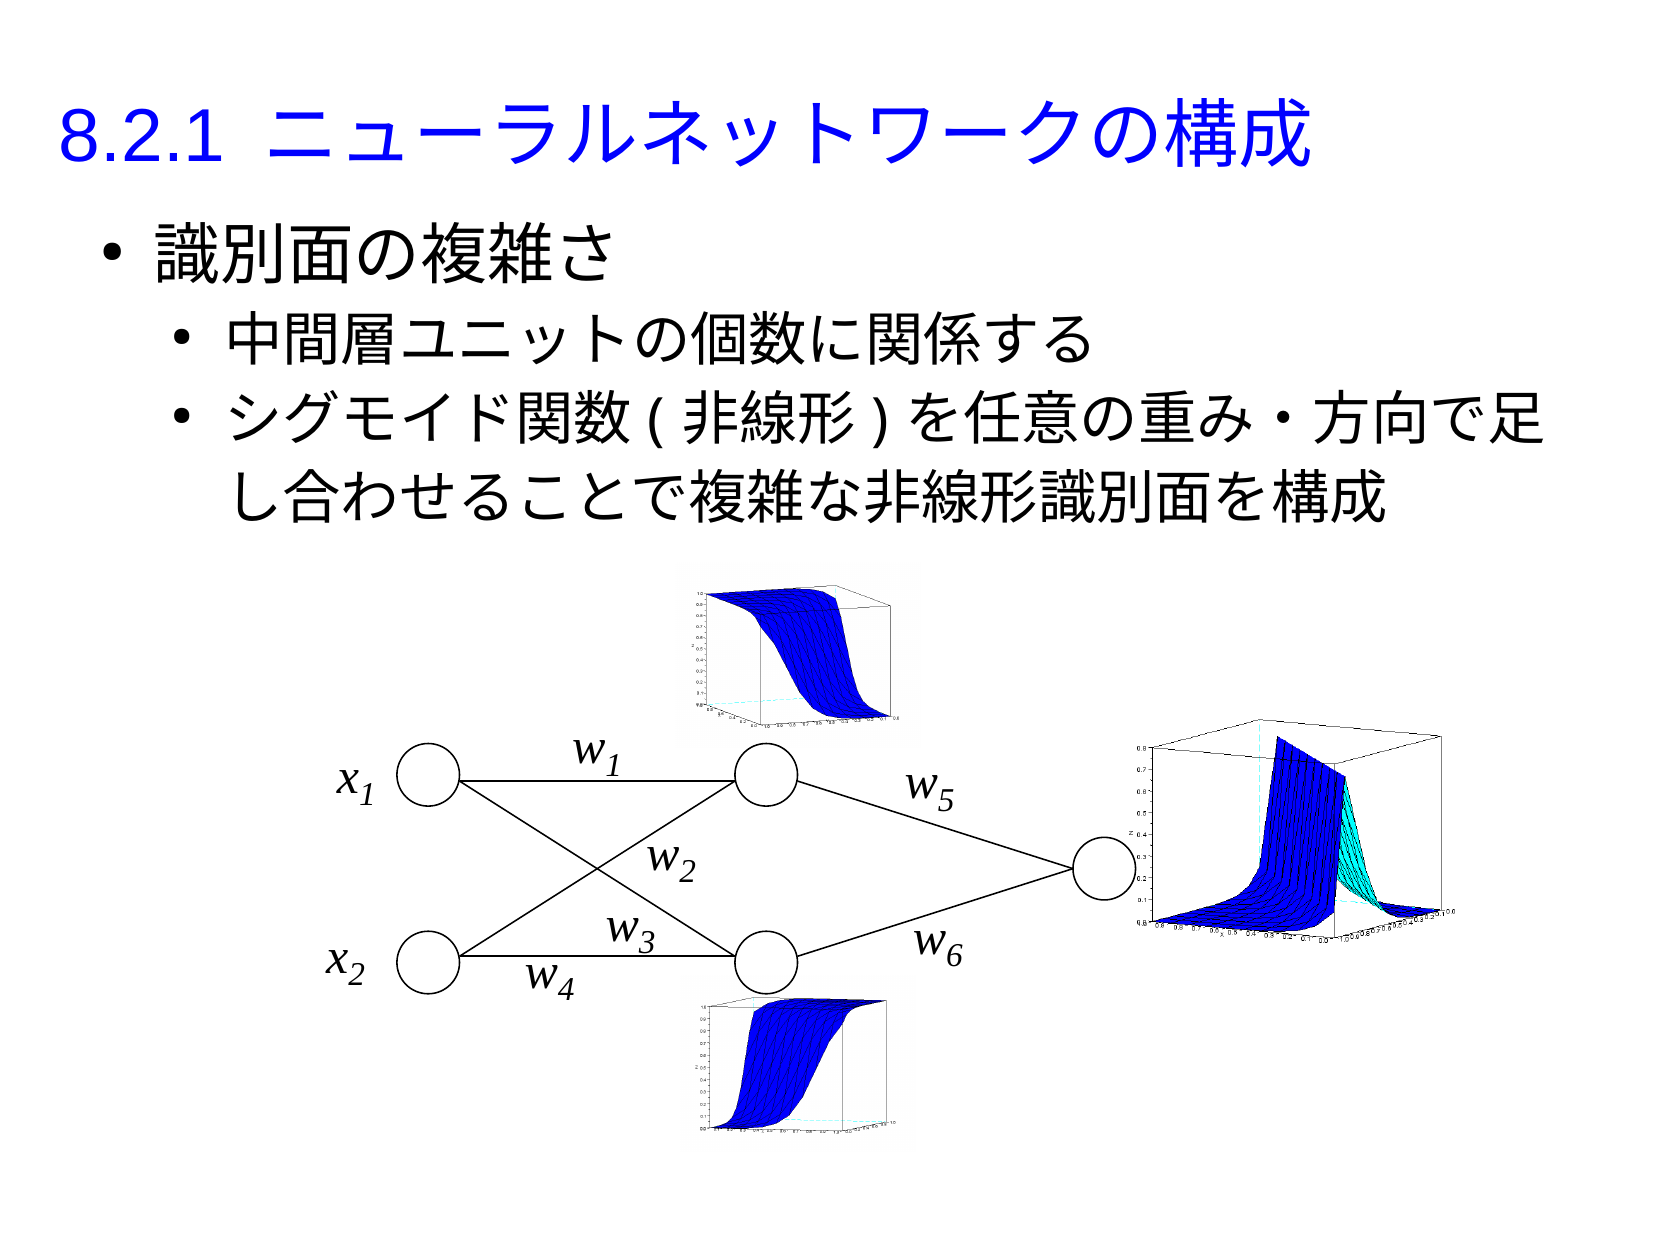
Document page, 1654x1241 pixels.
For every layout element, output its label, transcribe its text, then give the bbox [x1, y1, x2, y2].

list 識別面の複雑さ 中間層ユニットの個数に関係する シグモイド関数(非線形)を任意の重み・方向で足し合わせることで複雑な非線形識別面を構成 [82, 207, 1571, 927]
title 8.2.1 ニューラルネットワークの構成 [59, 57, 1595, 207]
picture [295, 561, 1488, 1152]
